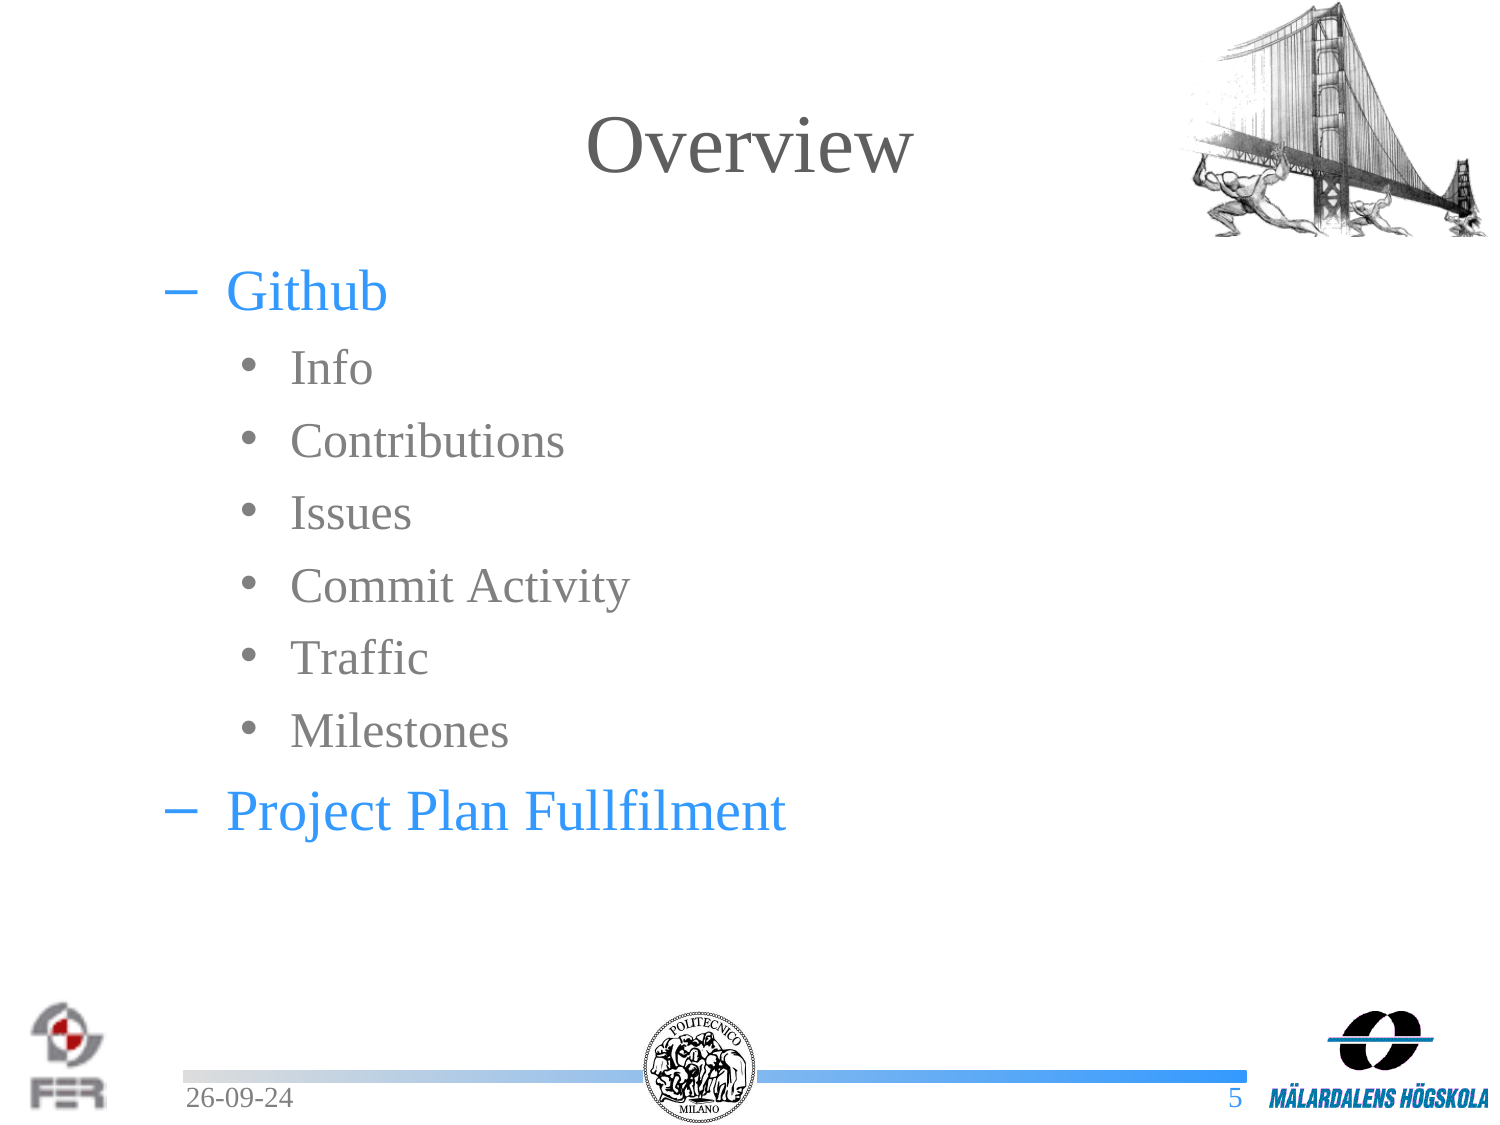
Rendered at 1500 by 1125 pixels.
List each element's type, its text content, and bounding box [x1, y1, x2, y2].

picture [1175, 0, 1488, 237]
picture [1454, 1091, 1459, 1108]
picture [29, 987, 107, 1125]
picture [1269, 1011, 1488, 1108]
title Overview [75, 45, 1175, 233]
picture [1368, 1093, 1374, 1104]
picture [1435, 1096, 1441, 1104]
text_box <numero> [1186, 1070, 1258, 1114]
list Github Info Contributions Issues Commit Activity Traffic Milestones Project Plan Fullfilment [75, 244, 1426, 988]
text_box 14-01-09 [171, 1070, 396, 1114]
picture [643, 1011, 757, 1123]
